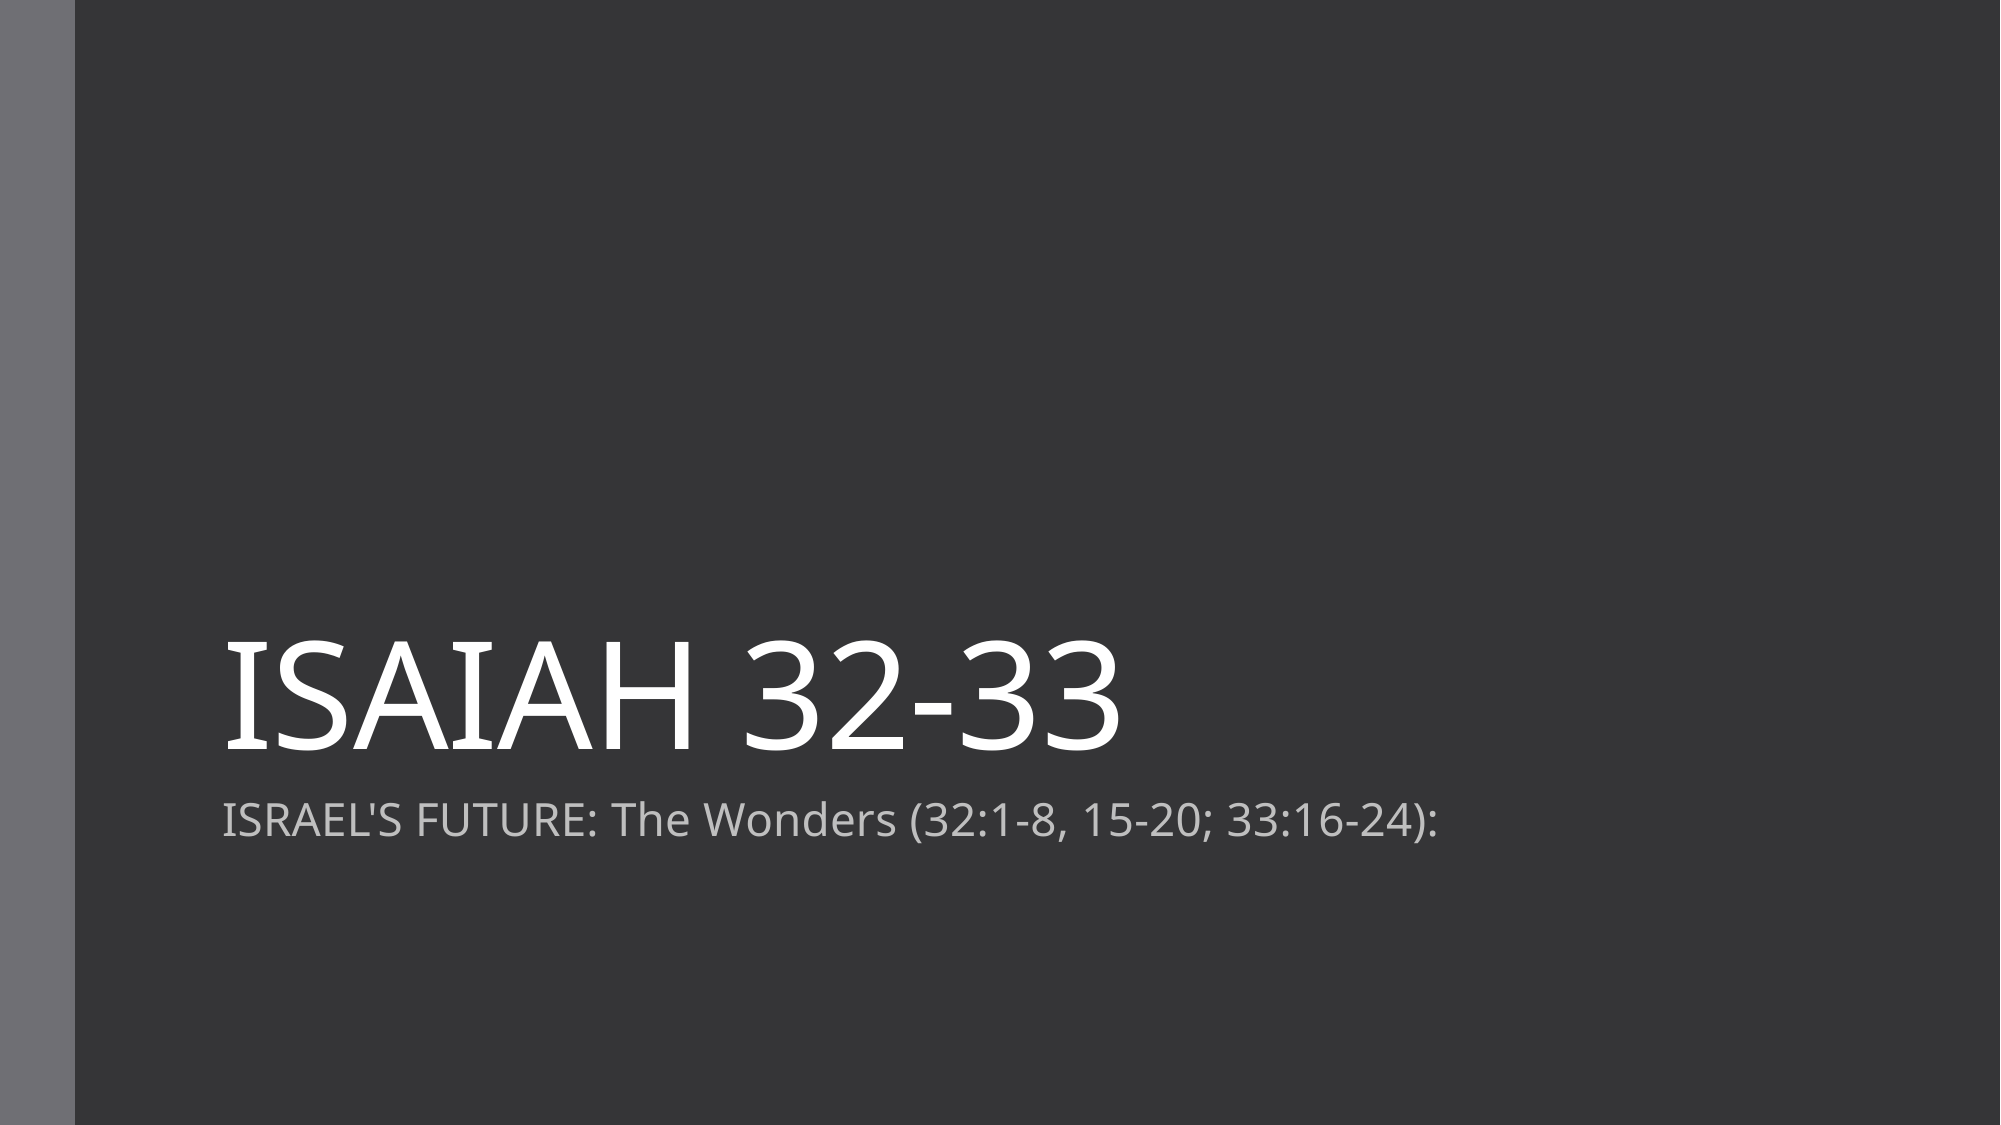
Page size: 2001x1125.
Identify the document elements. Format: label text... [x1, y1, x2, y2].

title ISAIAH 32-33 [206, 124, 1752, 787]
subtitle ISRAEL'S FUTURE: The Wonders (32:1-8, 15-20; 33:16-24): [206, 787, 1752, 1066]
